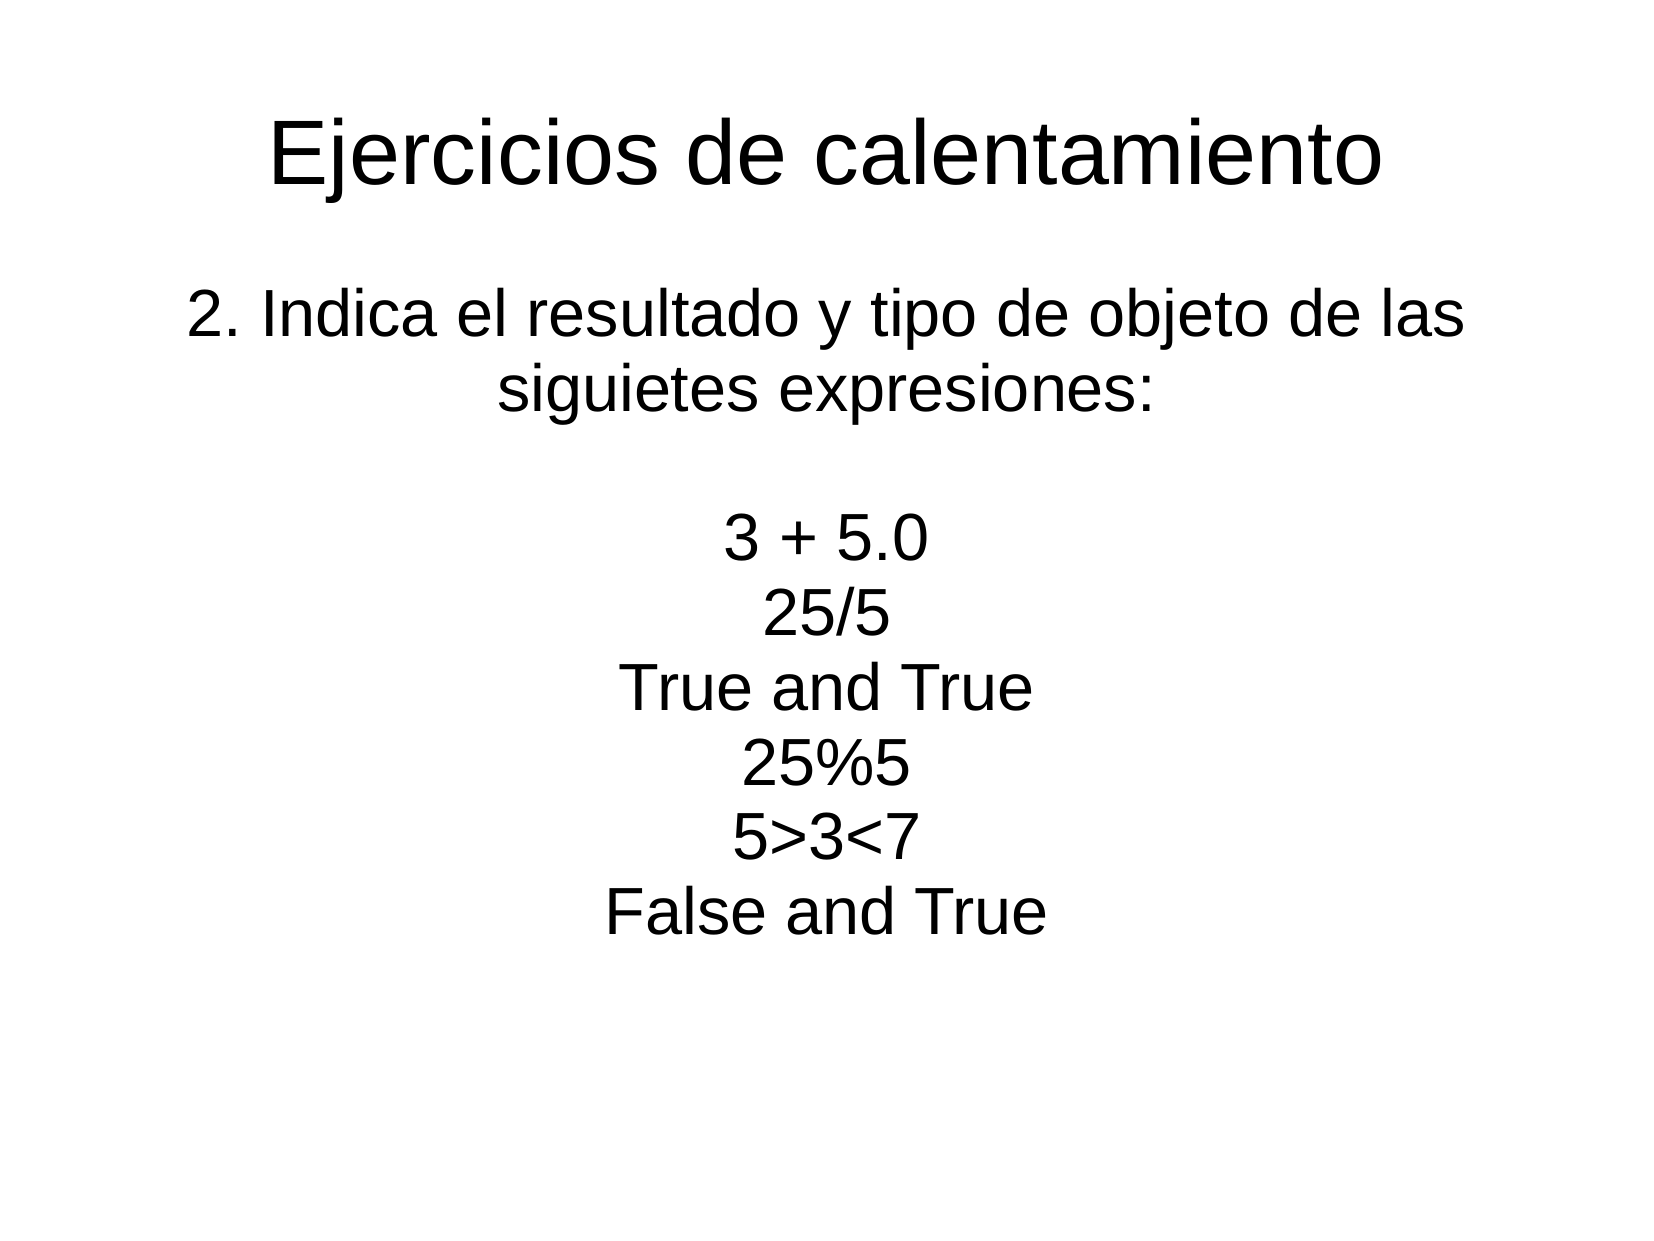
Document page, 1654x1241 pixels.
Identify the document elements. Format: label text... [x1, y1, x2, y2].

title Ejercicios de calentamiento [82, 49, 1571, 257]
subtitle 2. Indica el resultado y tipo de objeto de las siguietes expresiones: 3 + 5.0 25/5 True and True 25%5 5>3<7 False and True [82, 275, 1571, 1024]
